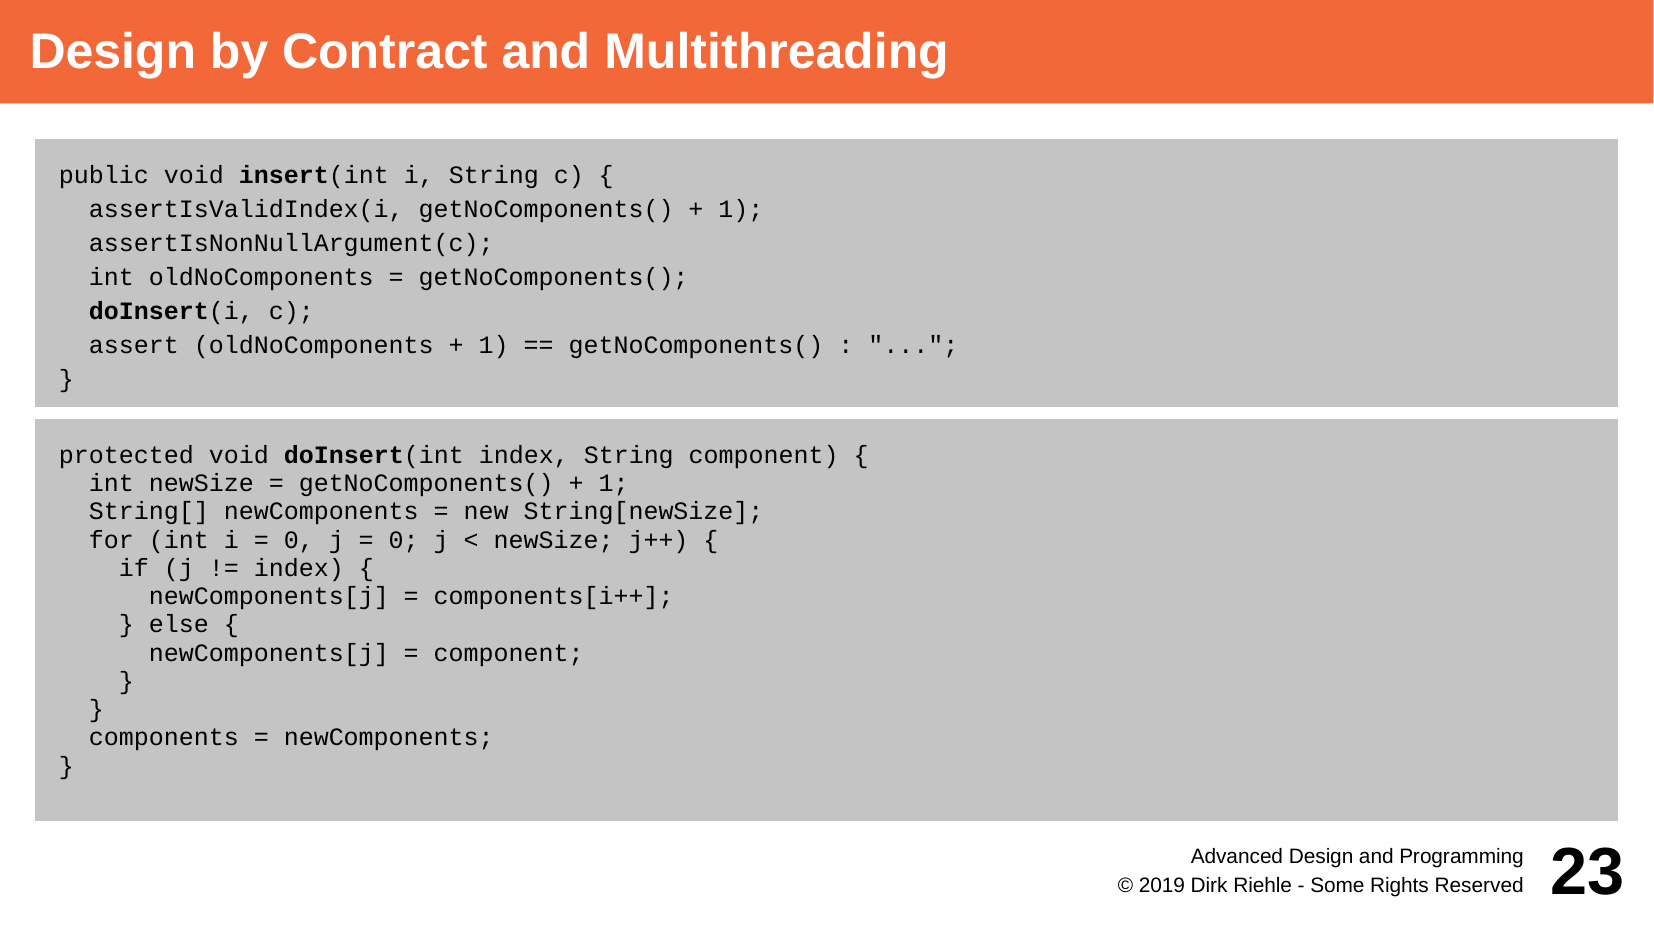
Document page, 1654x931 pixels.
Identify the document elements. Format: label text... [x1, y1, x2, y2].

title Design by Contract and Multithreading [0, 0, 1654, 104]
list public void insert(int i, String c) { assertIsValidIndex(i, getNoComponents() + 1); assertIsNonNullArgument(c); int oldNoComponents = getNoComponents(); doInsert(i, c); assert (oldNoComponents + 1) == getNoComponents() : "..."; } [29, 132, 1625, 407]
list protected void doInsert(int index, String component) { int newSize = getNoComponents() + 1; String[] newComponents = new String[newSize]; for (int i = 0, j = 0; j < newSize; j++) { if (j != index) { newComponents[j] = components[i++]; } else { newComponents[j] = component; } } components = newComponents; } [29, 413, 1625, 827]
